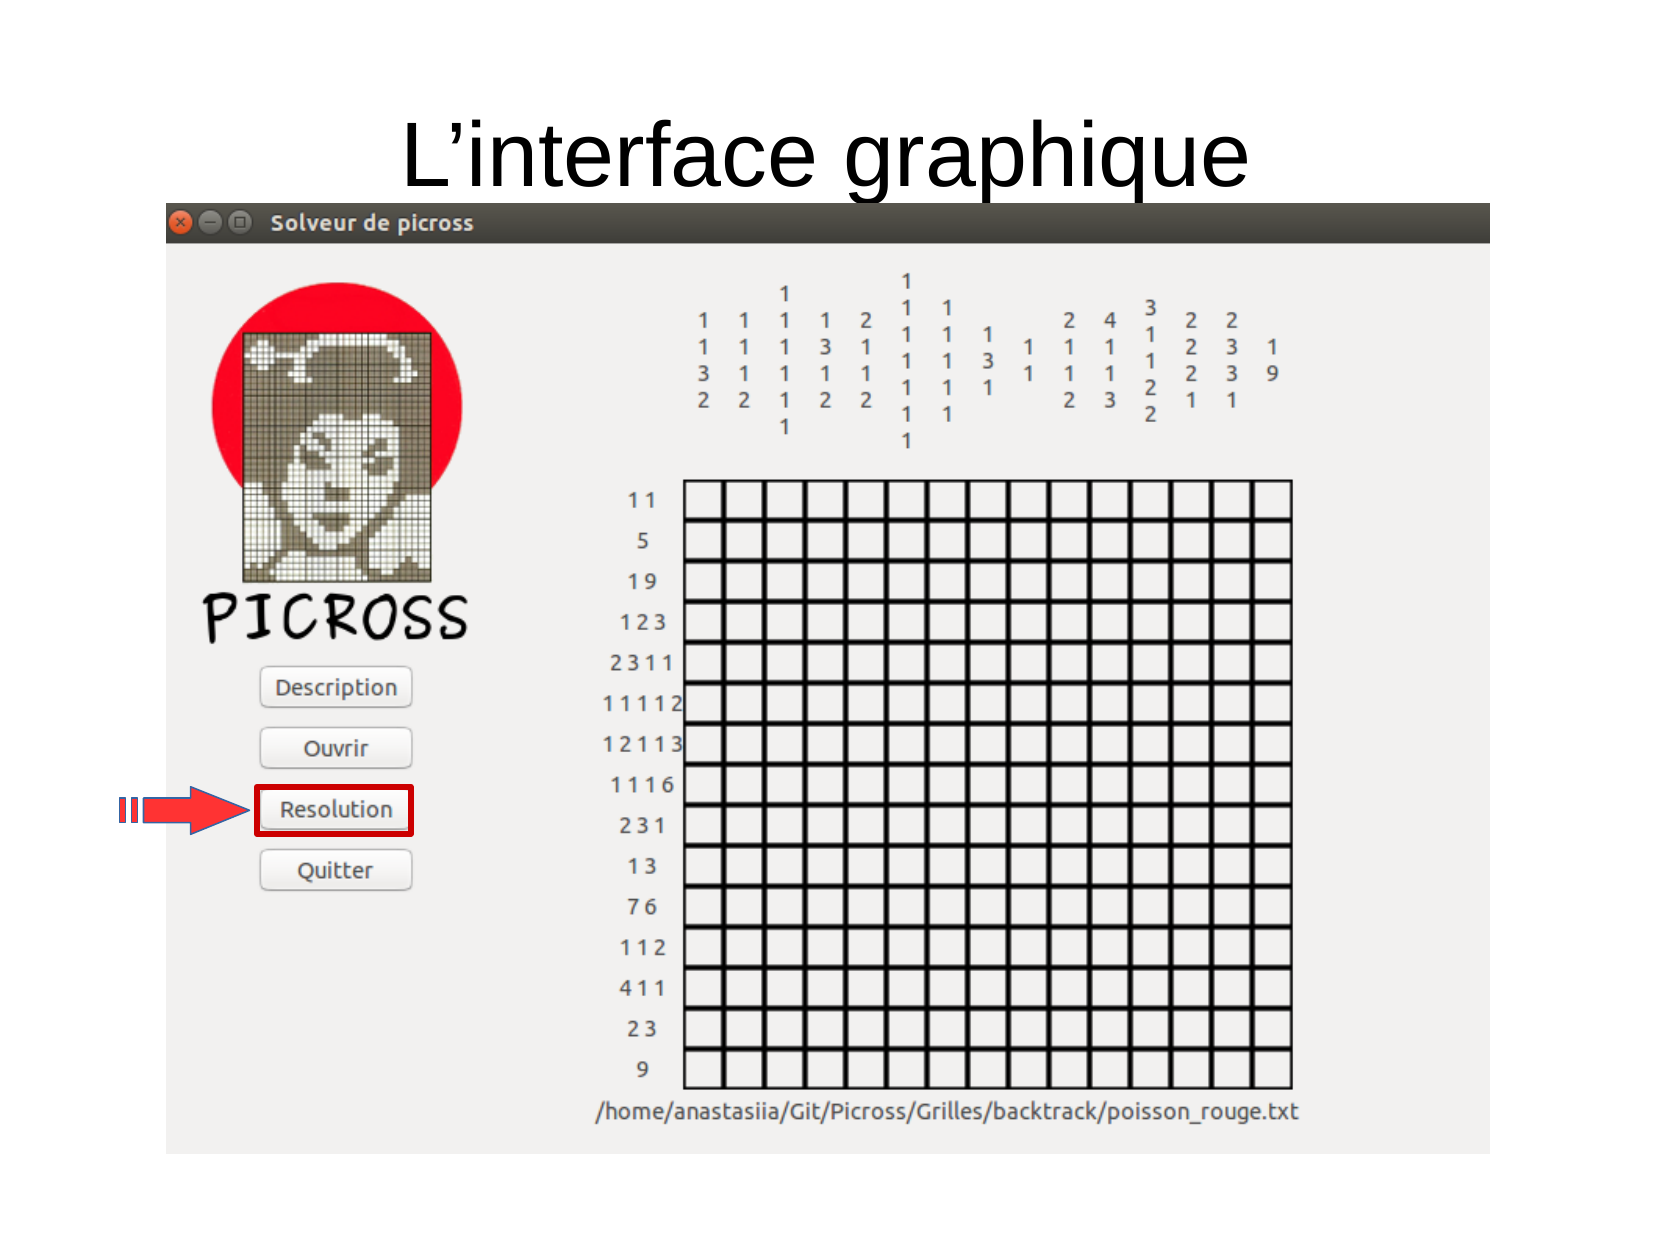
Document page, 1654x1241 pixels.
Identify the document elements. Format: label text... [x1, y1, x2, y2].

text_box [131, 798, 138, 823]
text_box [143, 786, 250, 835]
text_box [119, 798, 126, 823]
title L’interface graphique [82, 49, 1571, 257]
picture [166, 203, 1490, 1154]
